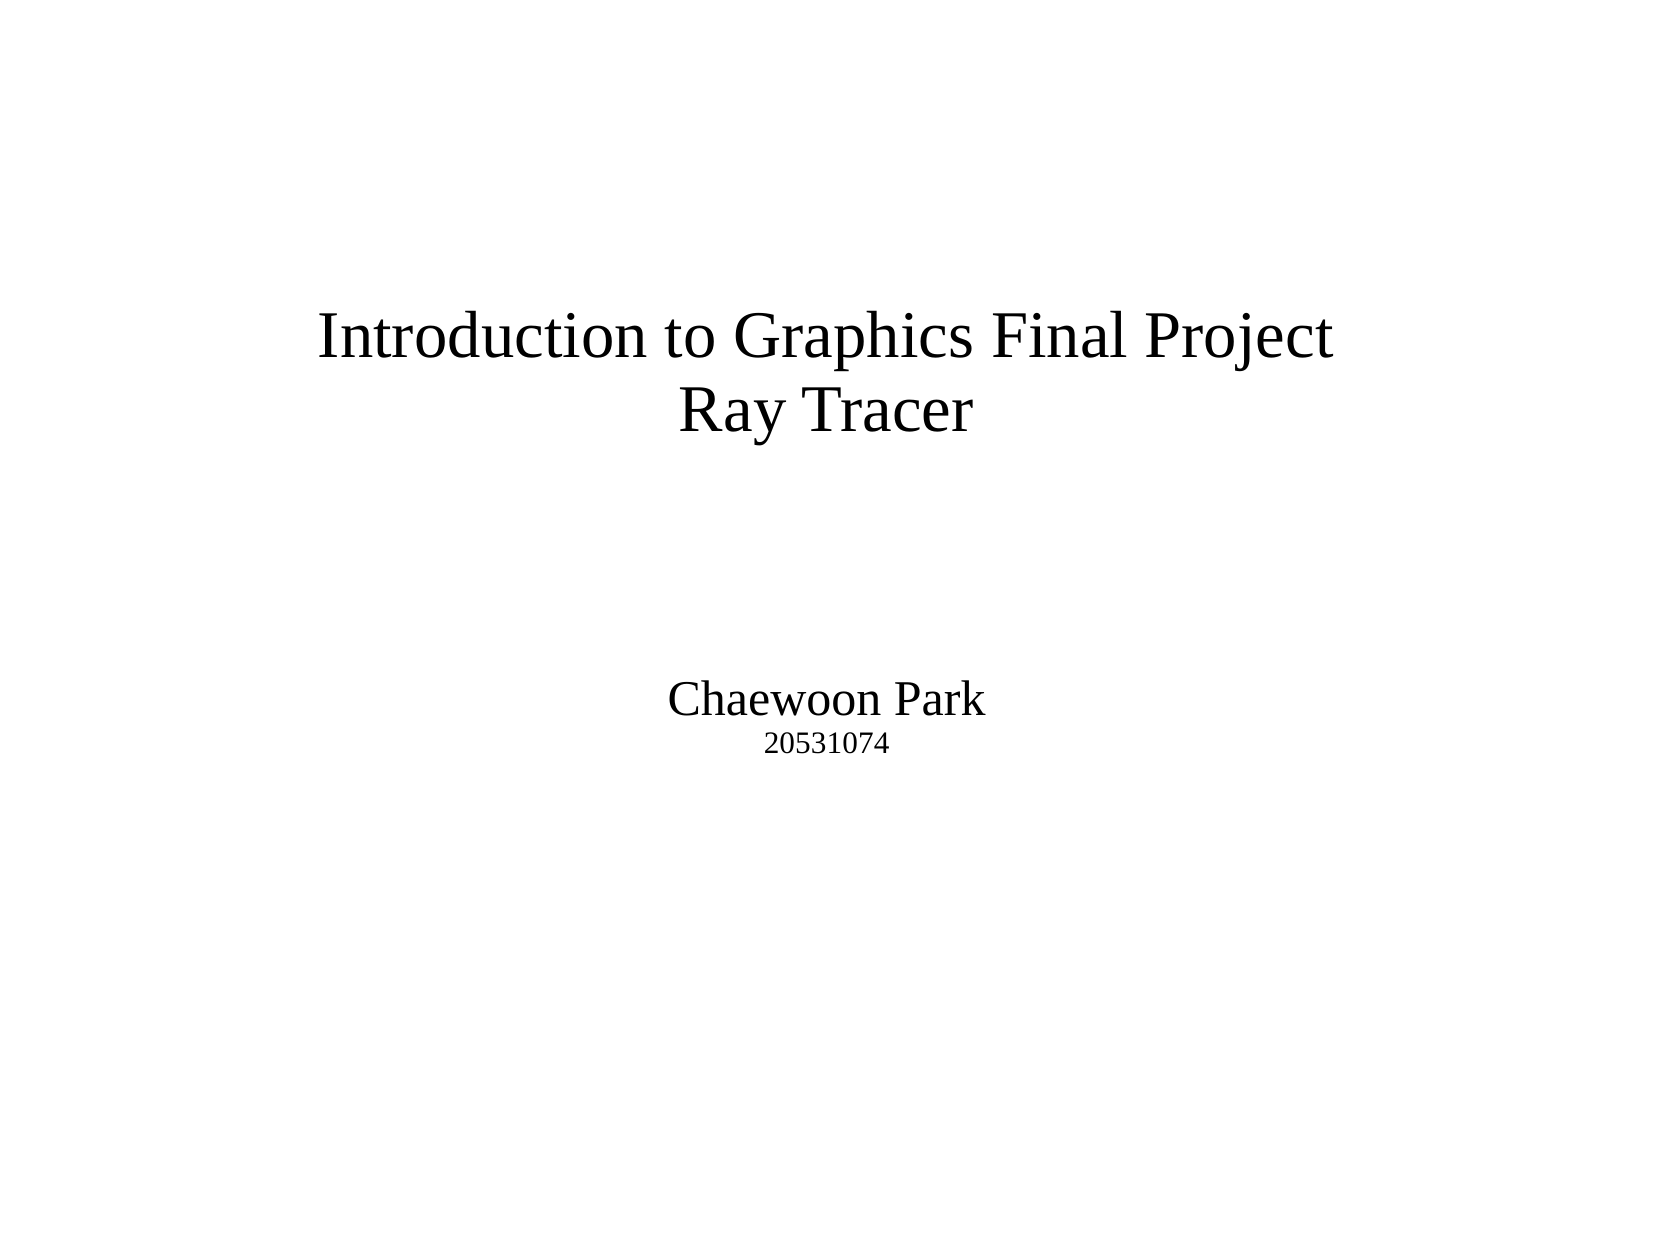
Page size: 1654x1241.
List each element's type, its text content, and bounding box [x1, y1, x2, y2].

text_box Introduction to Graphics Final Project Ray Tracer Chaewoon Park 20531074 [82, 49, 1571, 1010]
